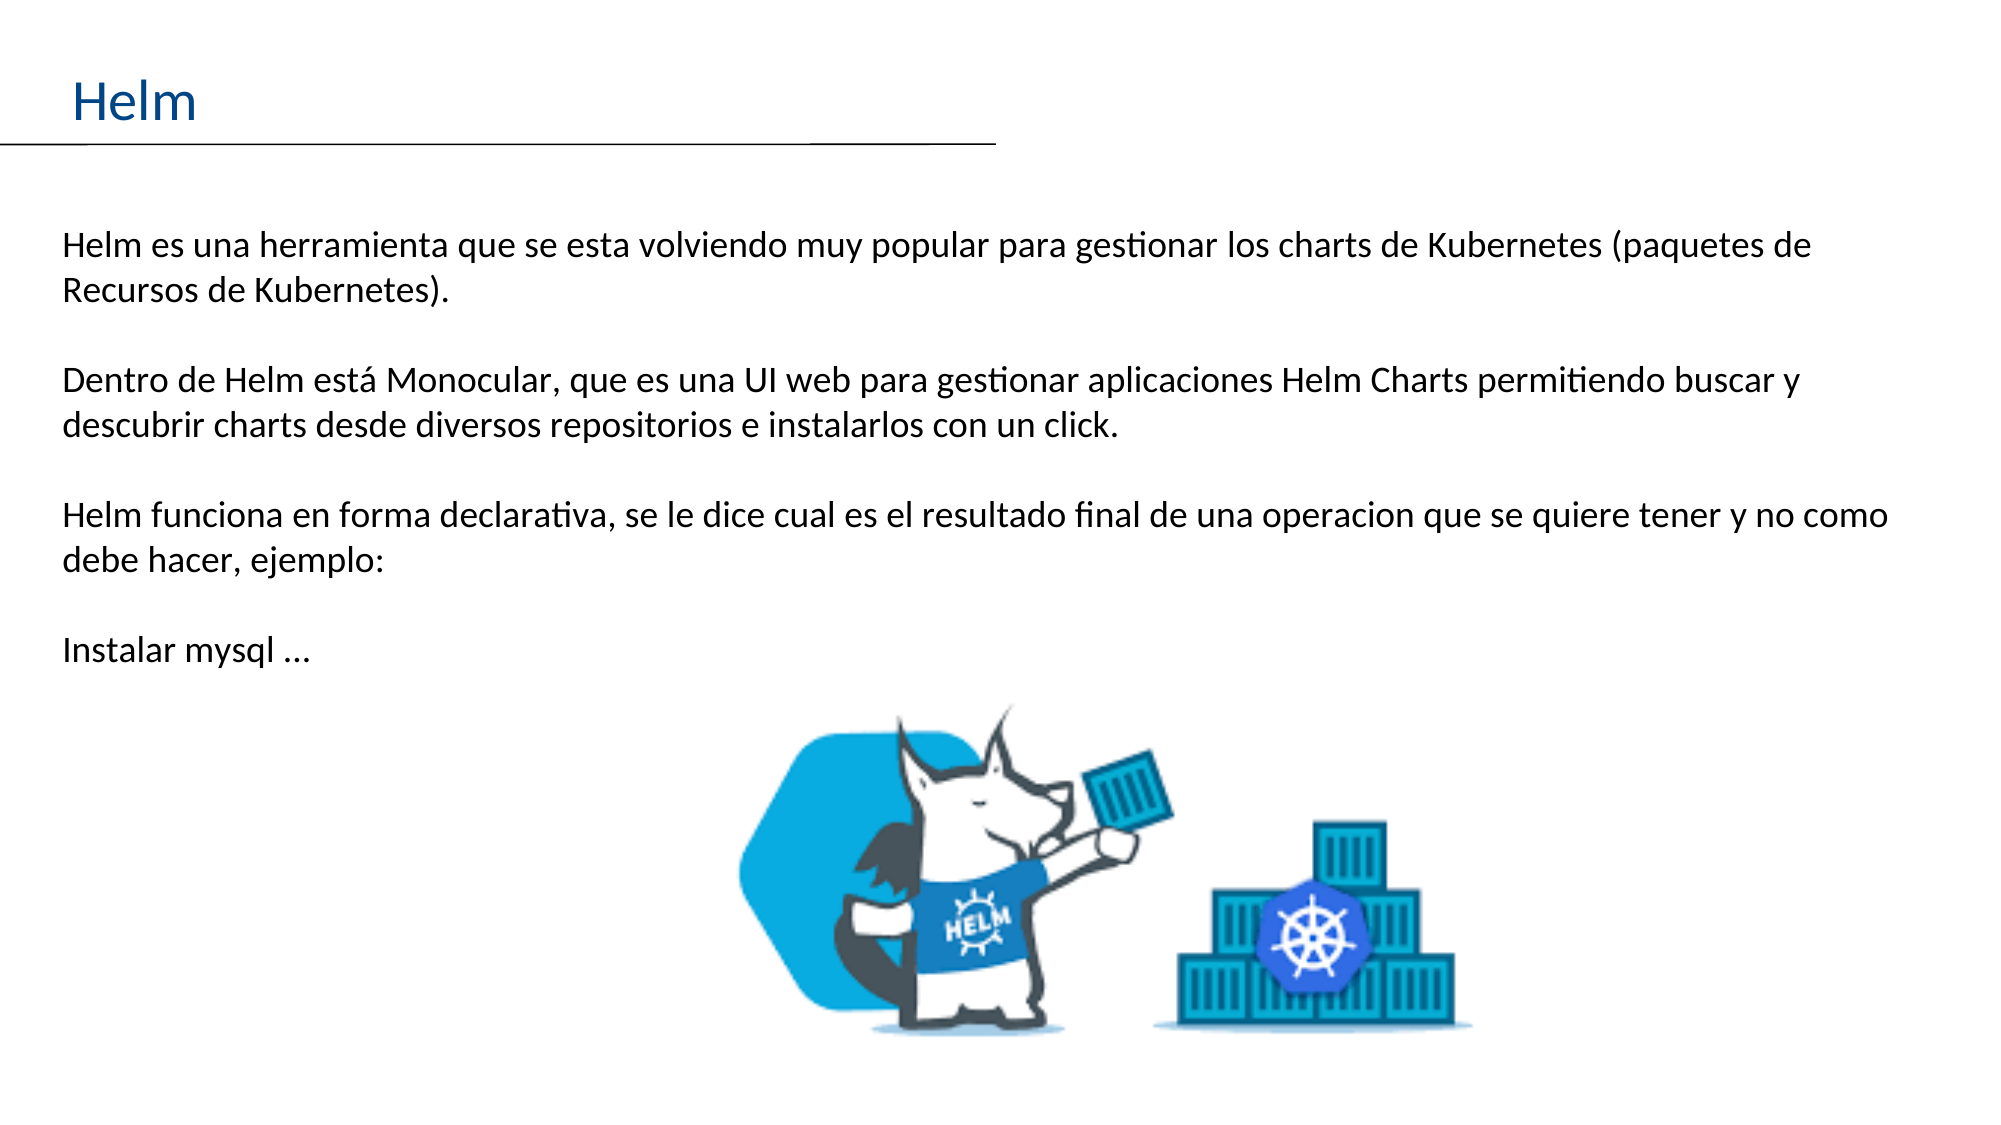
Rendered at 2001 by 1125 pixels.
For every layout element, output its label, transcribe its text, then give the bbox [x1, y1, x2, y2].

text_box Helm es una herramienta que se esta volviendo muy popular para gestionar los charts de Kubernetes (paquetes de Recursos de Kubernetes). Dentro de Helm está Monocular, que es una UI web para gestionar aplicaciones Helm Charts permitiendo buscar y descubrir charts desde diversos repositorios e instalarlos con un click. Helm funciona en forma declarativa, se le dice cual es el resultado final de una operacion que se quiere tener y no como debe hacer, ejemplo: Instalar mysql ... [47, 213, 1941, 768]
text_box Helm [57, 54, 1509, 141]
picture [460, 696, 1701, 1052]
